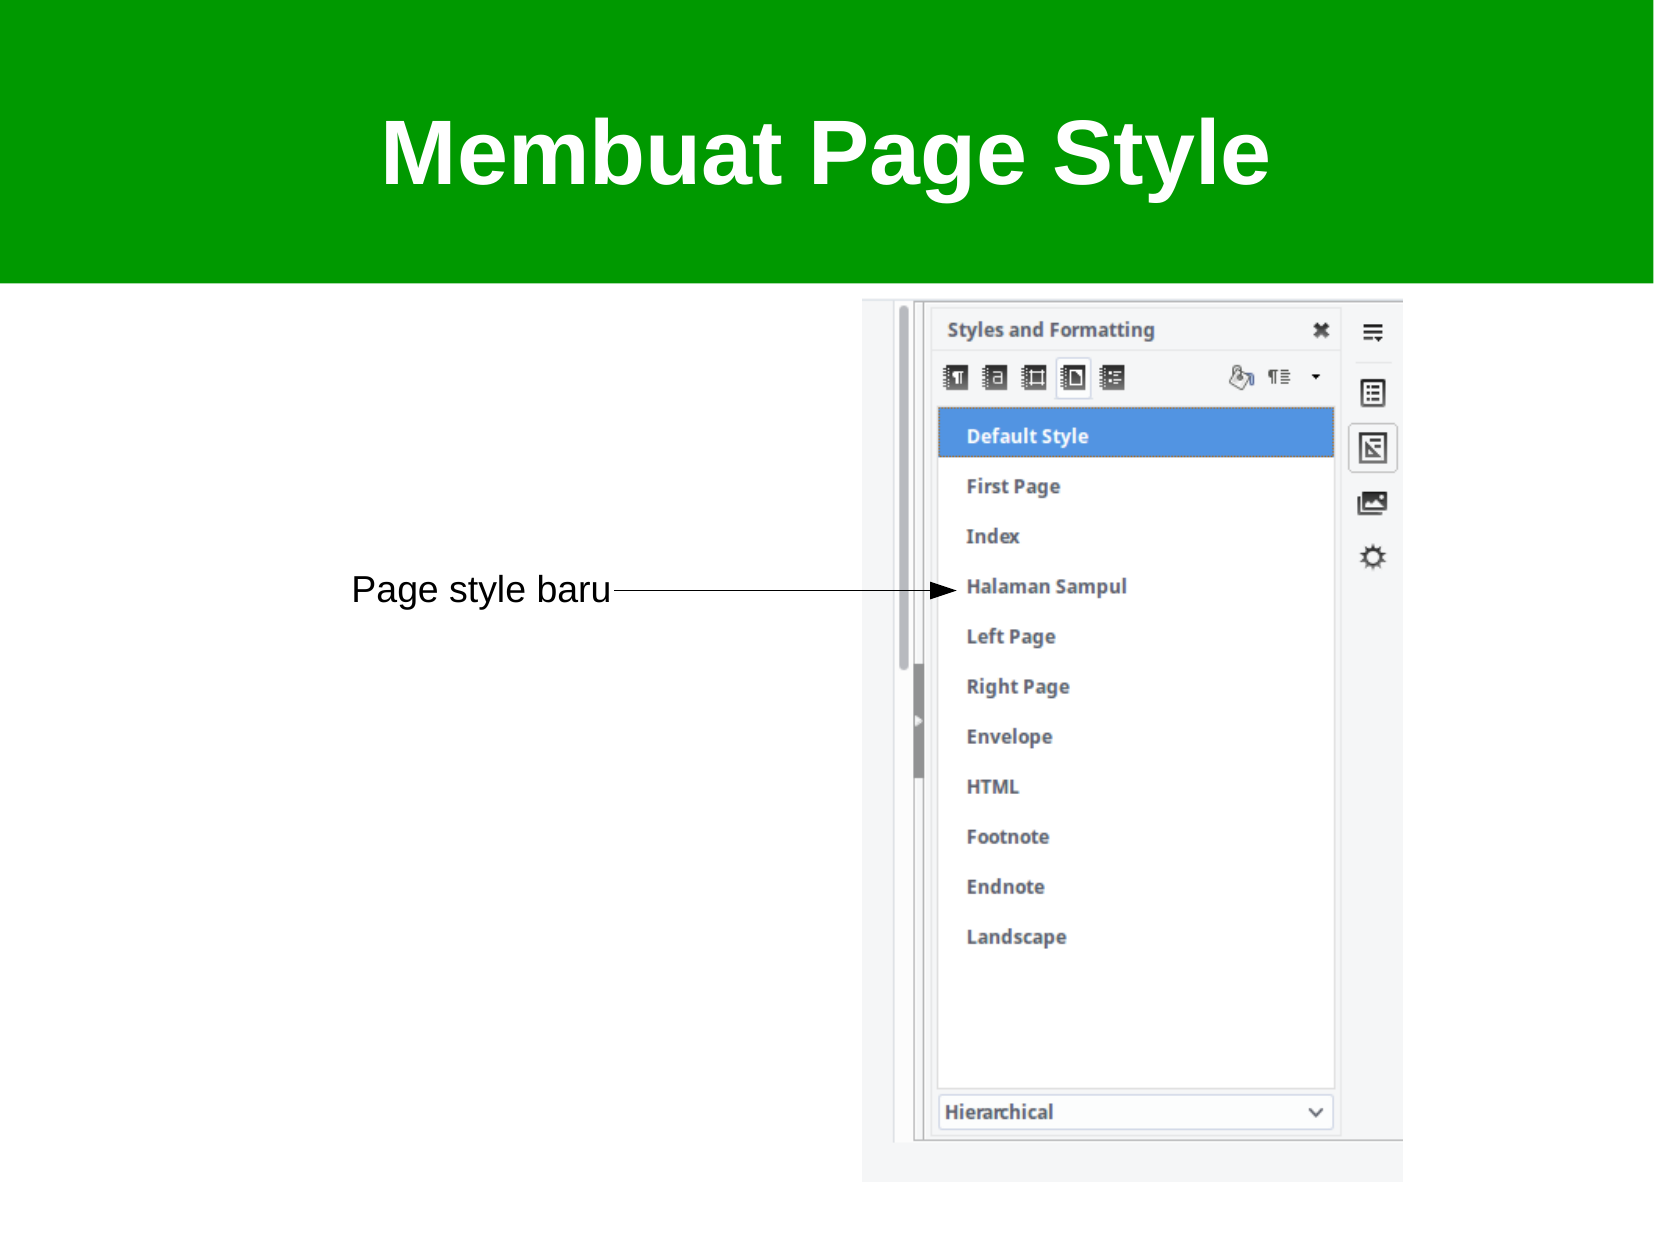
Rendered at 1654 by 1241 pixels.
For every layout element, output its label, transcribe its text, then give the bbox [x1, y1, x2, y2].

text_box [0, 0, 1654, 284]
title Membuat Page Style [82, 49, 1571, 257]
picture [862, 298, 1403, 1182]
text_box Page style baru [336, 561, 680, 632]
